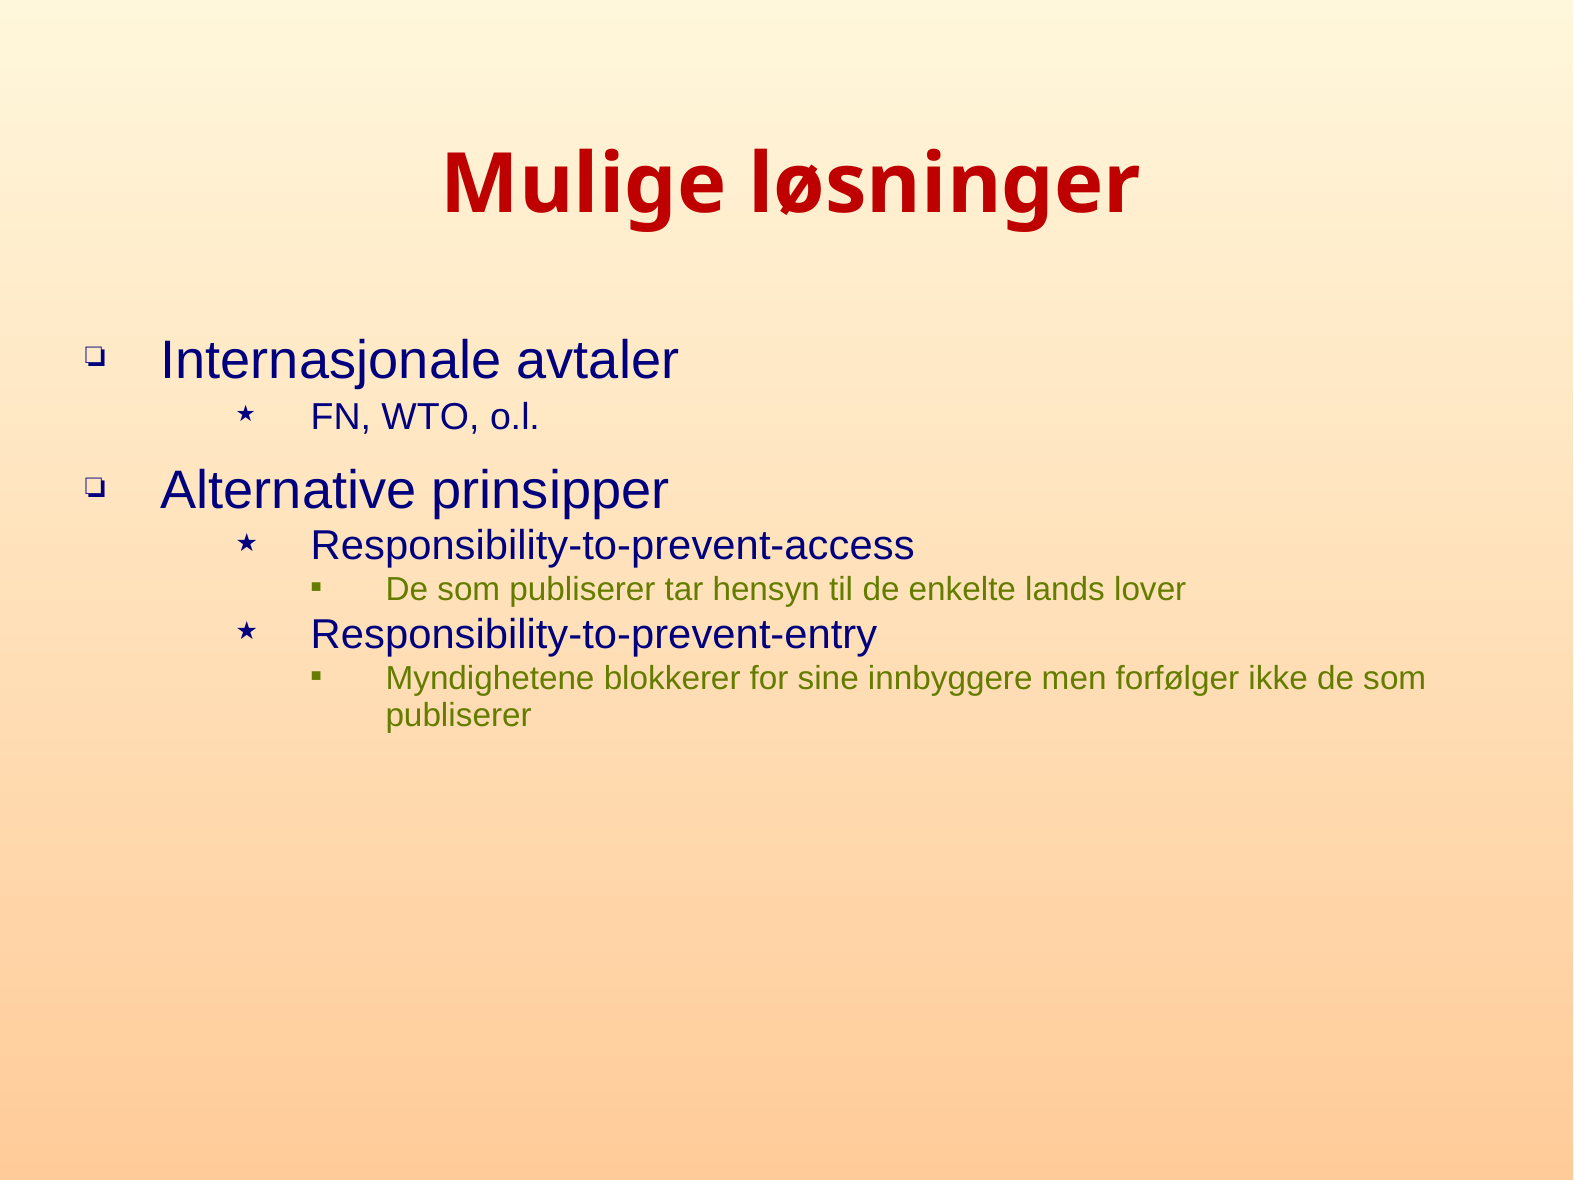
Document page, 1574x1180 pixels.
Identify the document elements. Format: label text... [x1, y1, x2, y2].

title Mulige løsninger [39, 54, 1543, 309]
list Internasjonale avtaler FN, WTO, o.l. Alternative prinsipper Responsibility-to-prevent-access De som publiserer tar hensyn til de enkelte lands lover Responsibility-to-prevent-entry Myndighetene blokkerer for sine innbyggere men forfølger ikke de som publiserer [85, 336, 1539, 1170]
